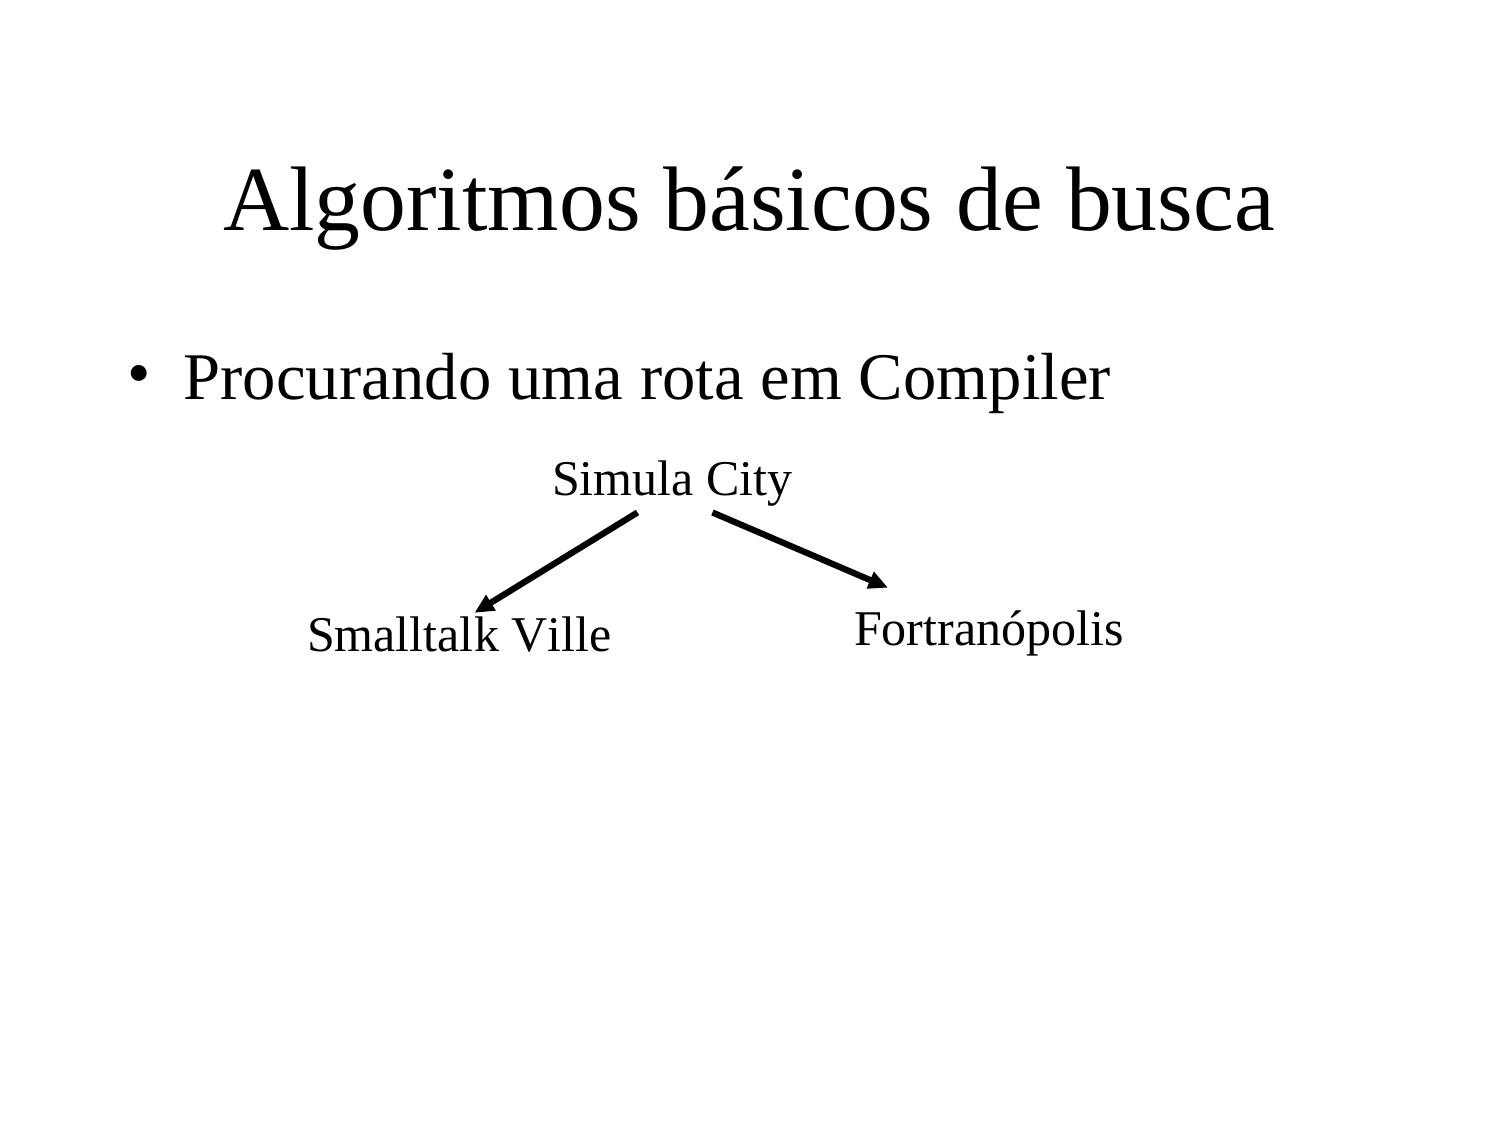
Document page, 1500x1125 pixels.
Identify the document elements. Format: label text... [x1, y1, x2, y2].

text_box Fortranópolis [839, 587, 1140, 663]
list Procurando uma rota em Compiler [112, 324, 1388, 517]
text_box Simula City [537, 437, 951, 513]
title Algoritmos básicos de busca [112, 99, 1388, 288]
text_box Smalltalk Ville [292, 594, 628, 670]
